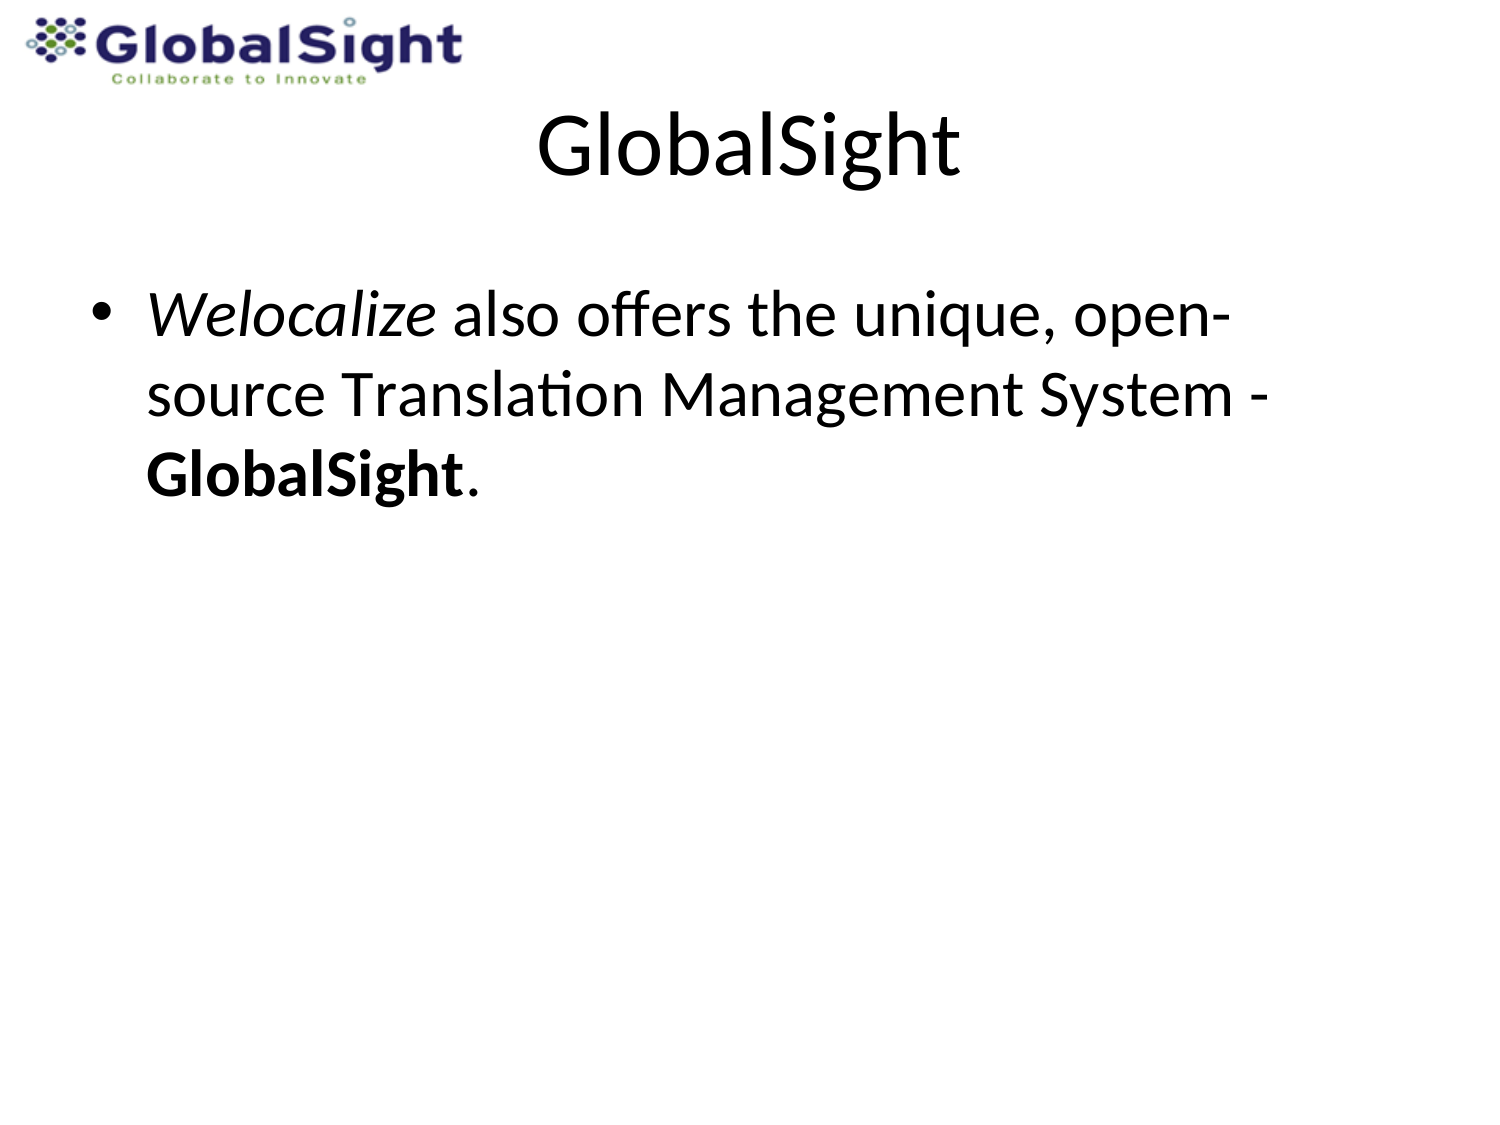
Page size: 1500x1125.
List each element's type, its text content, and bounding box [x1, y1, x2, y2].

picture [0, 0, 482, 104]
list Welocalize also offers the unique, open-source Translation Management System - GlobalSight. [75, 262, 1426, 1006]
title GlobalSight [75, 45, 1426, 233]
